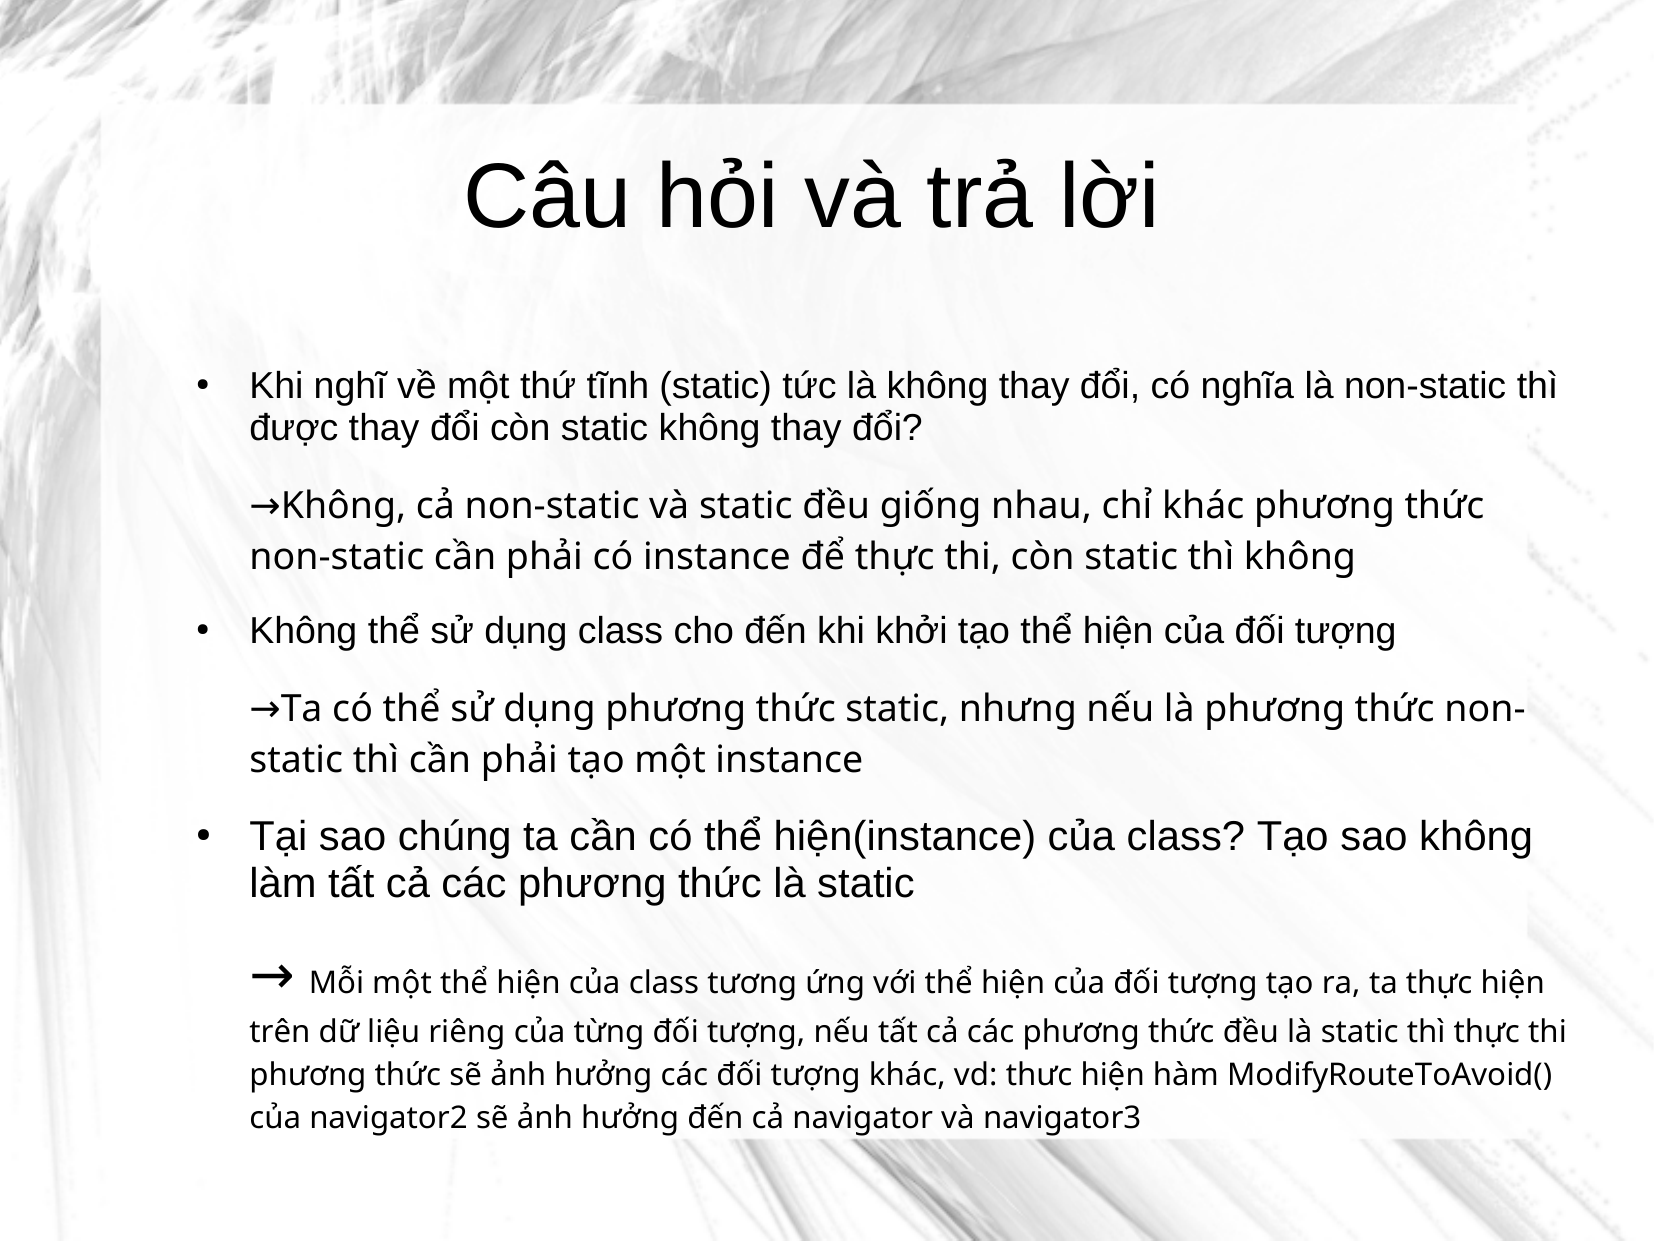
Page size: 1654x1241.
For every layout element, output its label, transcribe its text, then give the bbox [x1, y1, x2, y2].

list Khi nghĩ về một thứ tĩnh (static) tức là không thay đổi, có nghĩa là non-static thì được thay đổi còn static không thay đổi? →Không, cả non-static và static đều giống nhau, chỉ khác phương thức non-static cần phải có instance để thực thi, còn static thì không Không thể sử dụng class cho đến khi khởi tạo thể hiện của đối tượng →Ta có thể sử dụng phương thức static, nhưng nếu là phương thức non-static thì cần phải tạo một instance Tại sao chúng ta cần có thể hiện(instance) của class? Tạo sao không làm tất cả các phương thức là static → Mỗi một thể hiện của class tương ứng với thể hiện của đối tượng tạo ra, ta thực hiện trên dữ liệu riêng của từng đối tượng, nếu tất cả các phương thức đều là static thì thực thi phương thức sẽ ảnh hưởng các đối tượng khác, vd: thưc hiện hàm ModifyRouteToAvoid() của navigator2 sẽ ảnh hưởng đến cả navigator và navigator3 [178, 364, 1570, 1147]
picture [0, 0, 1654, 1241]
title Câu hỏi và trả lời [118, 112, 1506, 281]
